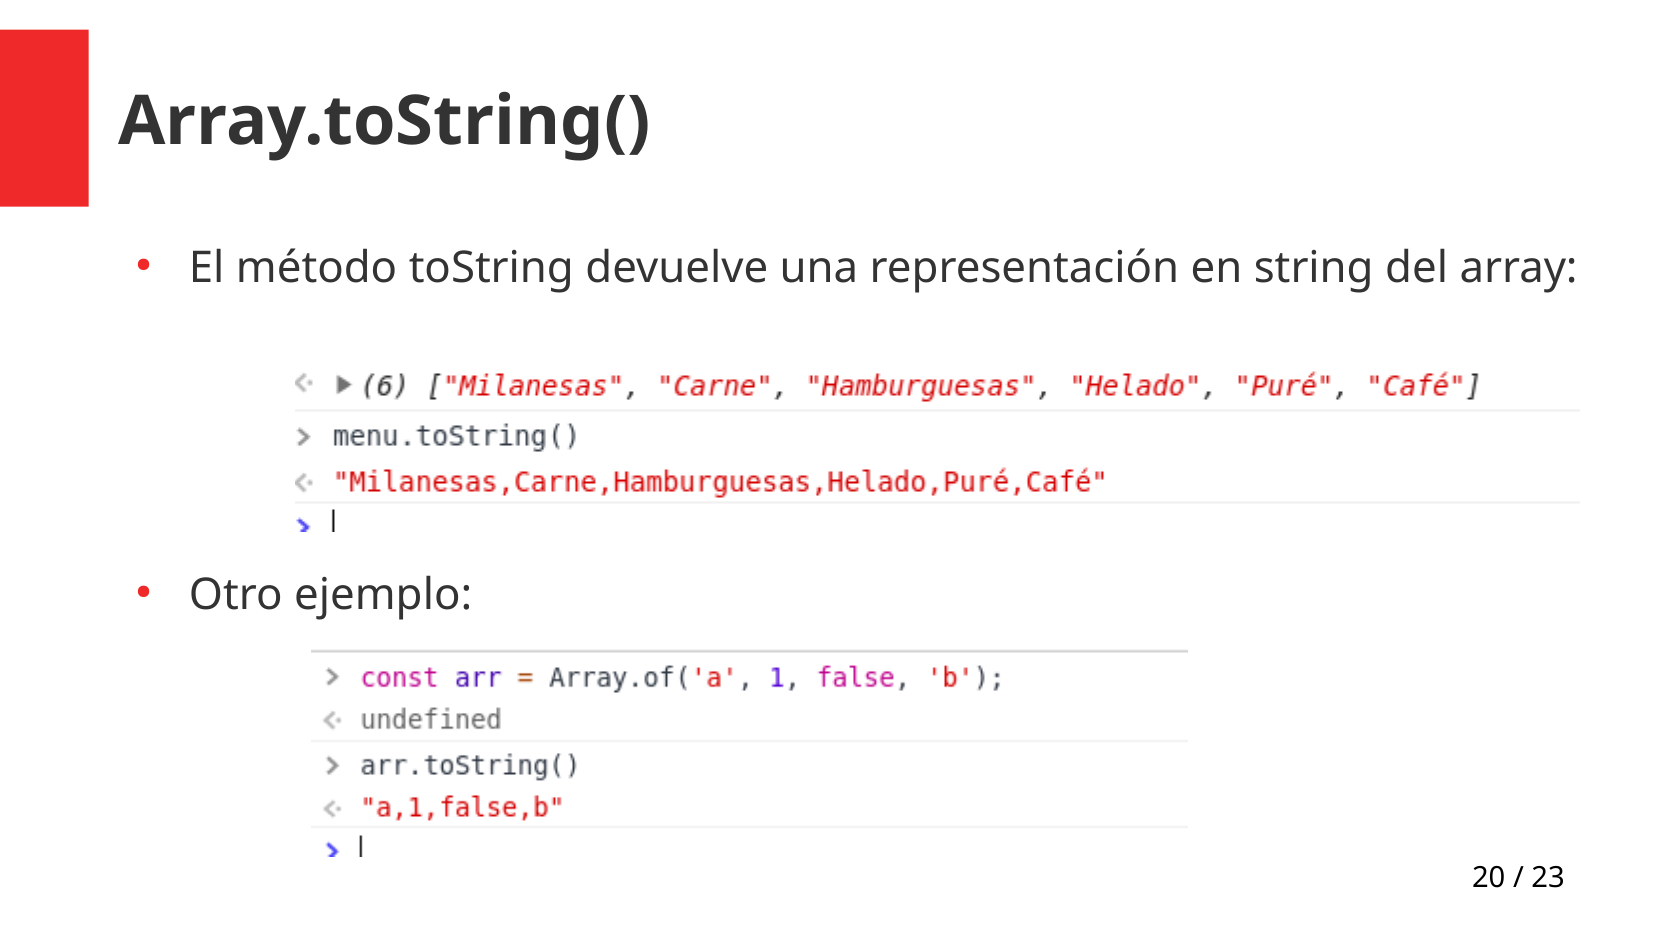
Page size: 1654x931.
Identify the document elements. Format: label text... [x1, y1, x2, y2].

picture [311, 649, 1188, 857]
picture [295, 354, 1580, 532]
list El método toString devuelve una representación en string del array: Otro ejemplo: [118, 236, 1595, 798]
title Array.toString() [118, 29, 1595, 207]
